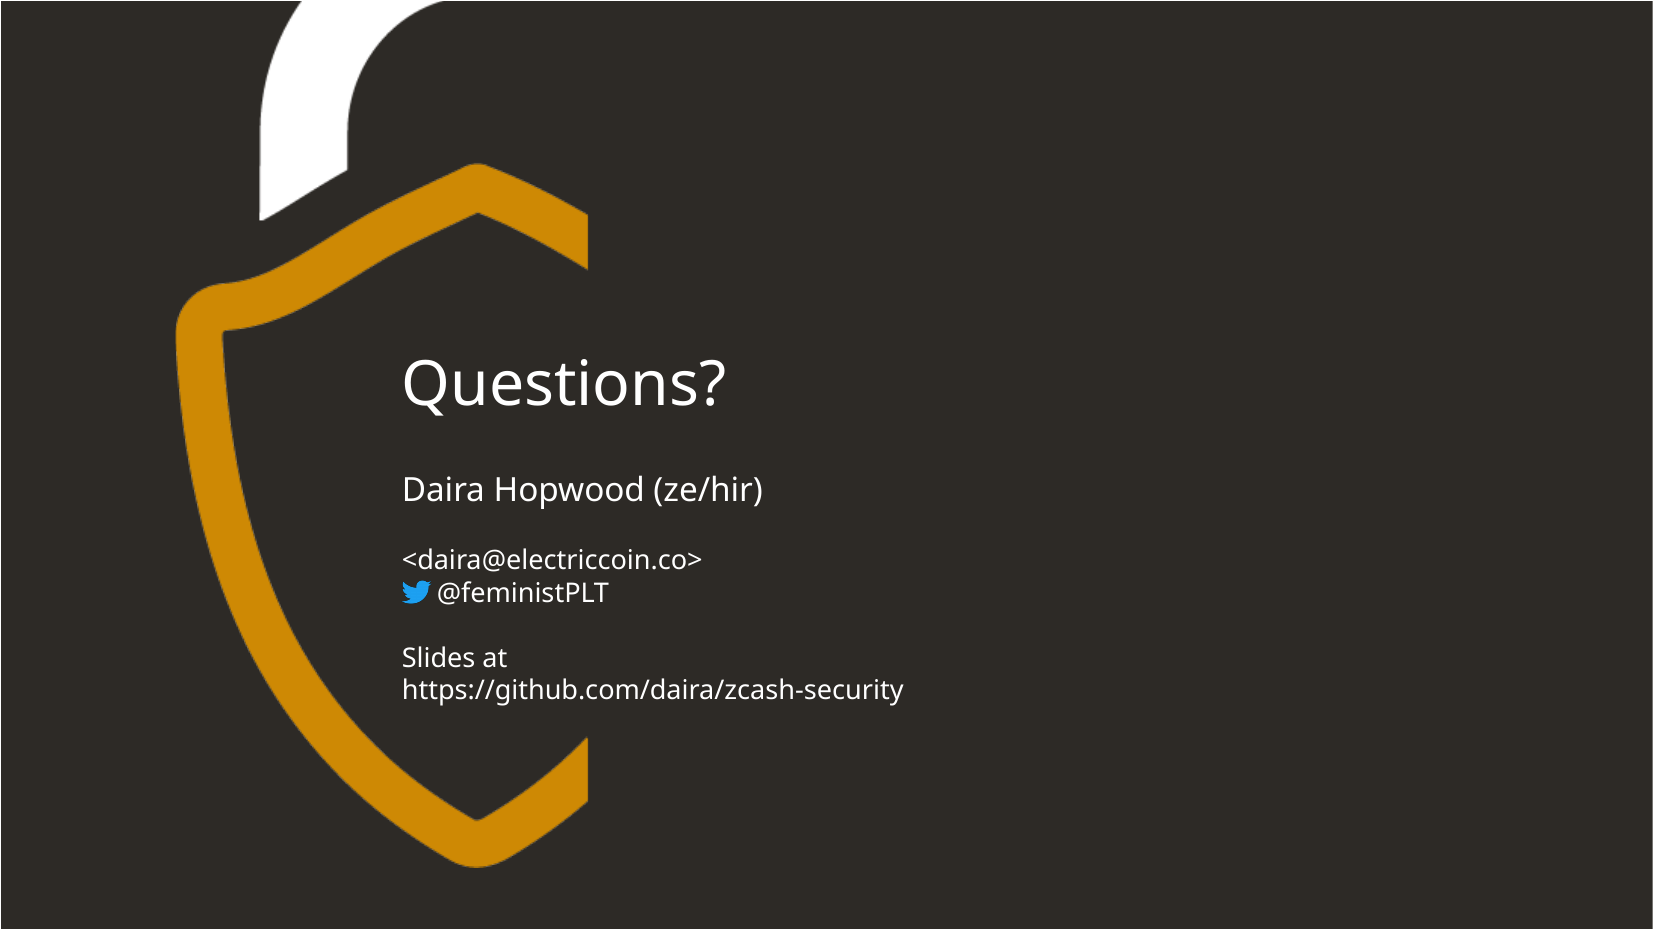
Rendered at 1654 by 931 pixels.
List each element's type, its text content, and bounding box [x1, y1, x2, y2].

picture [392, 569, 441, 615]
title Questions? [401, 342, 1489, 450]
title Daira Hopwood (ze/hir) <daira@electriccoin.co> @feministPLT Slides at https://github.com/daira/zcash-security [401, 467, 1016, 536]
